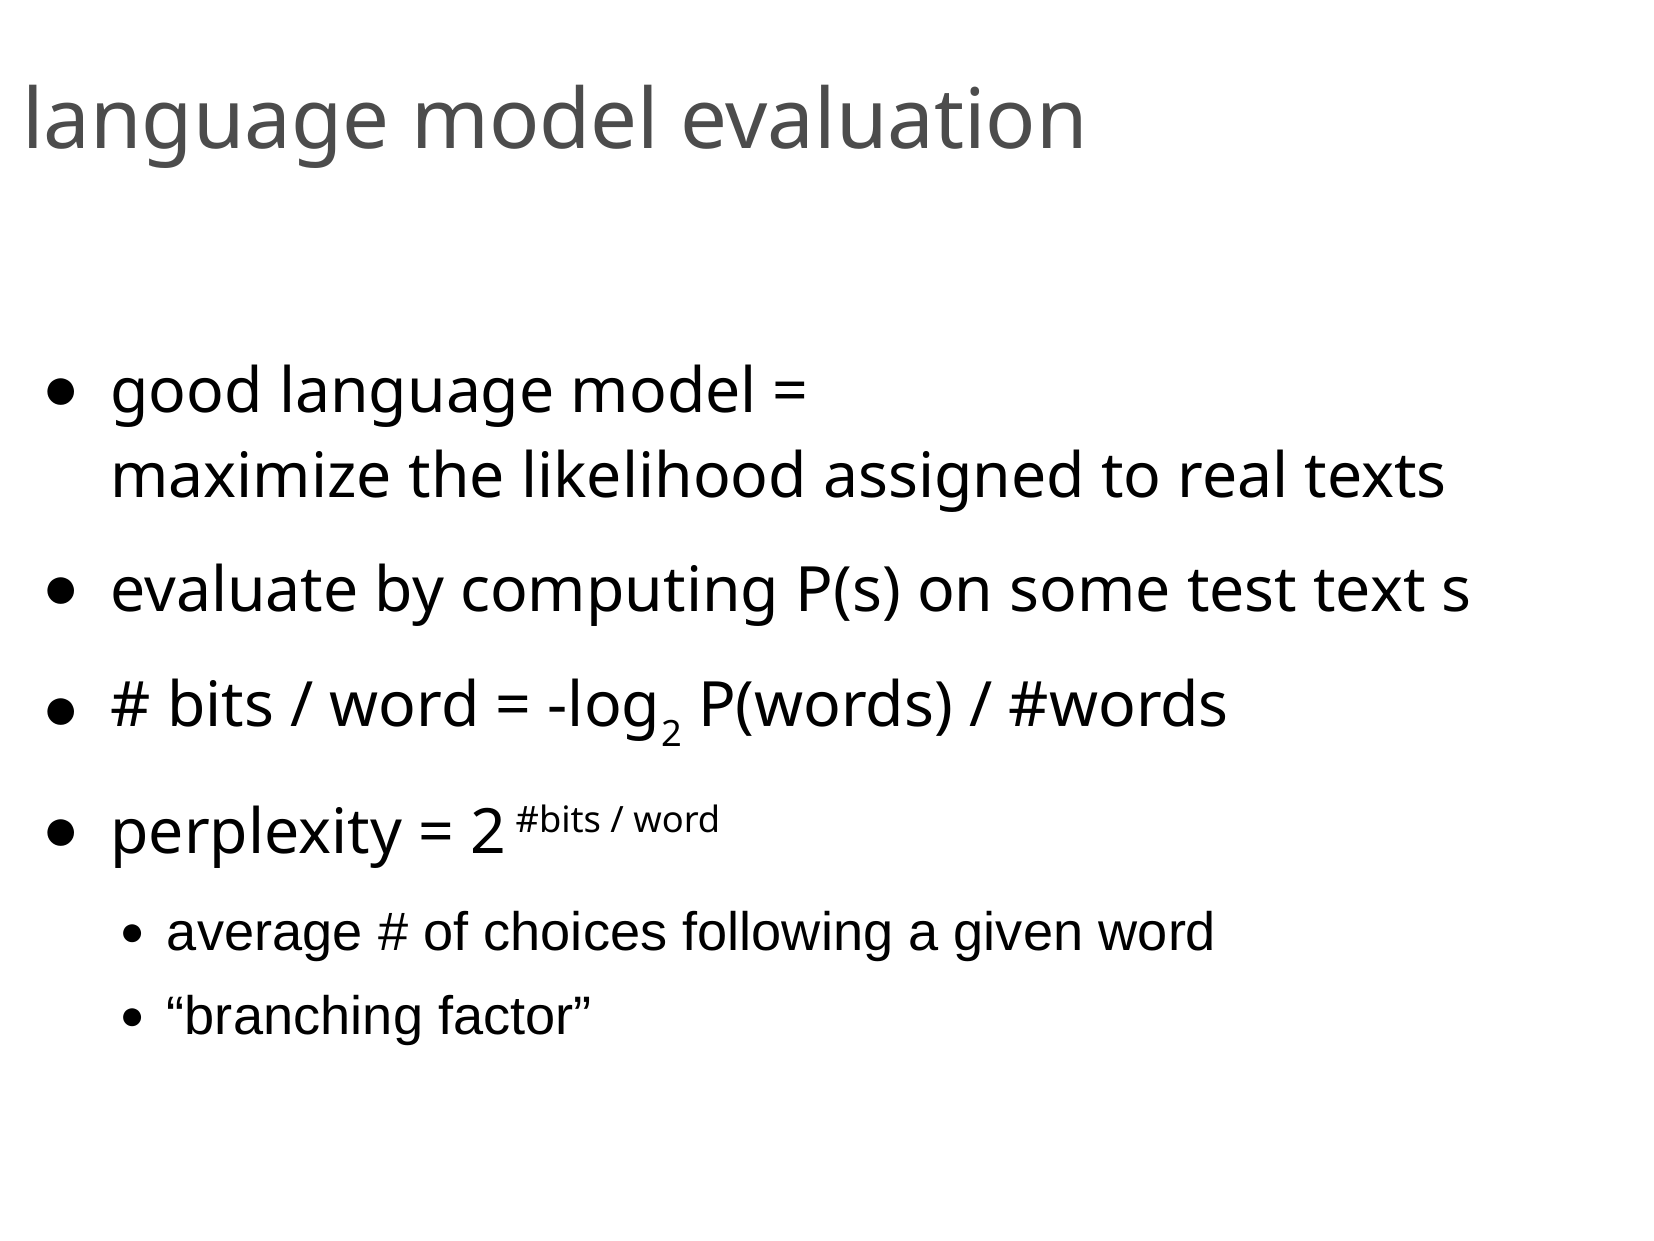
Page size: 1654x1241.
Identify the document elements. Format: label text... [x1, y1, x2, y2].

title language model evaluation [22, 26, 1654, 205]
list good language model = maximize the likelihood assigned to real texts evaluate by computing P(s) on some test text s # bits / word = -log2 P(words) / #words perplexity = 2 #bits / word average # of choices following a given word “branching factor” [25, 233, 1654, 1158]
